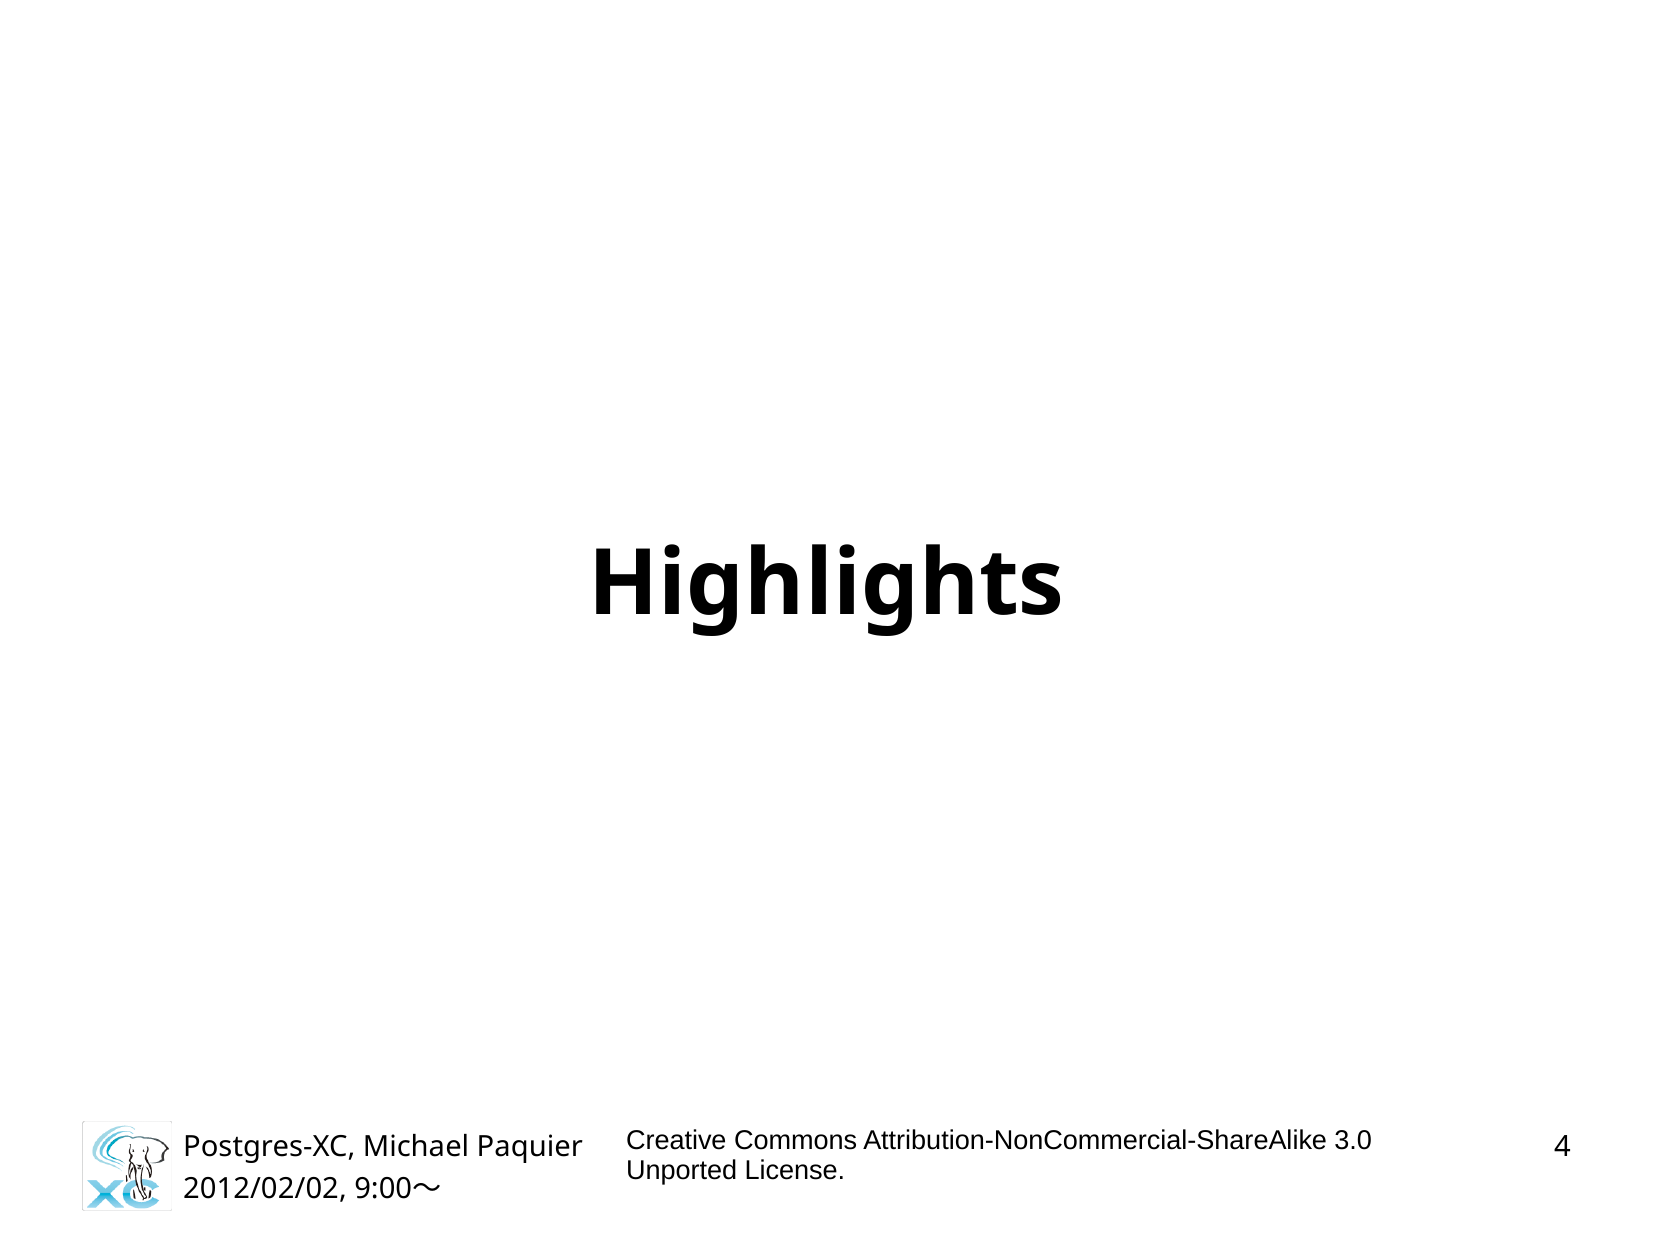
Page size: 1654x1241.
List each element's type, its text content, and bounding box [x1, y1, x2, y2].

subtitle Highlights [82, 49, 1571, 1109]
picture [82, 1121, 172, 1211]
